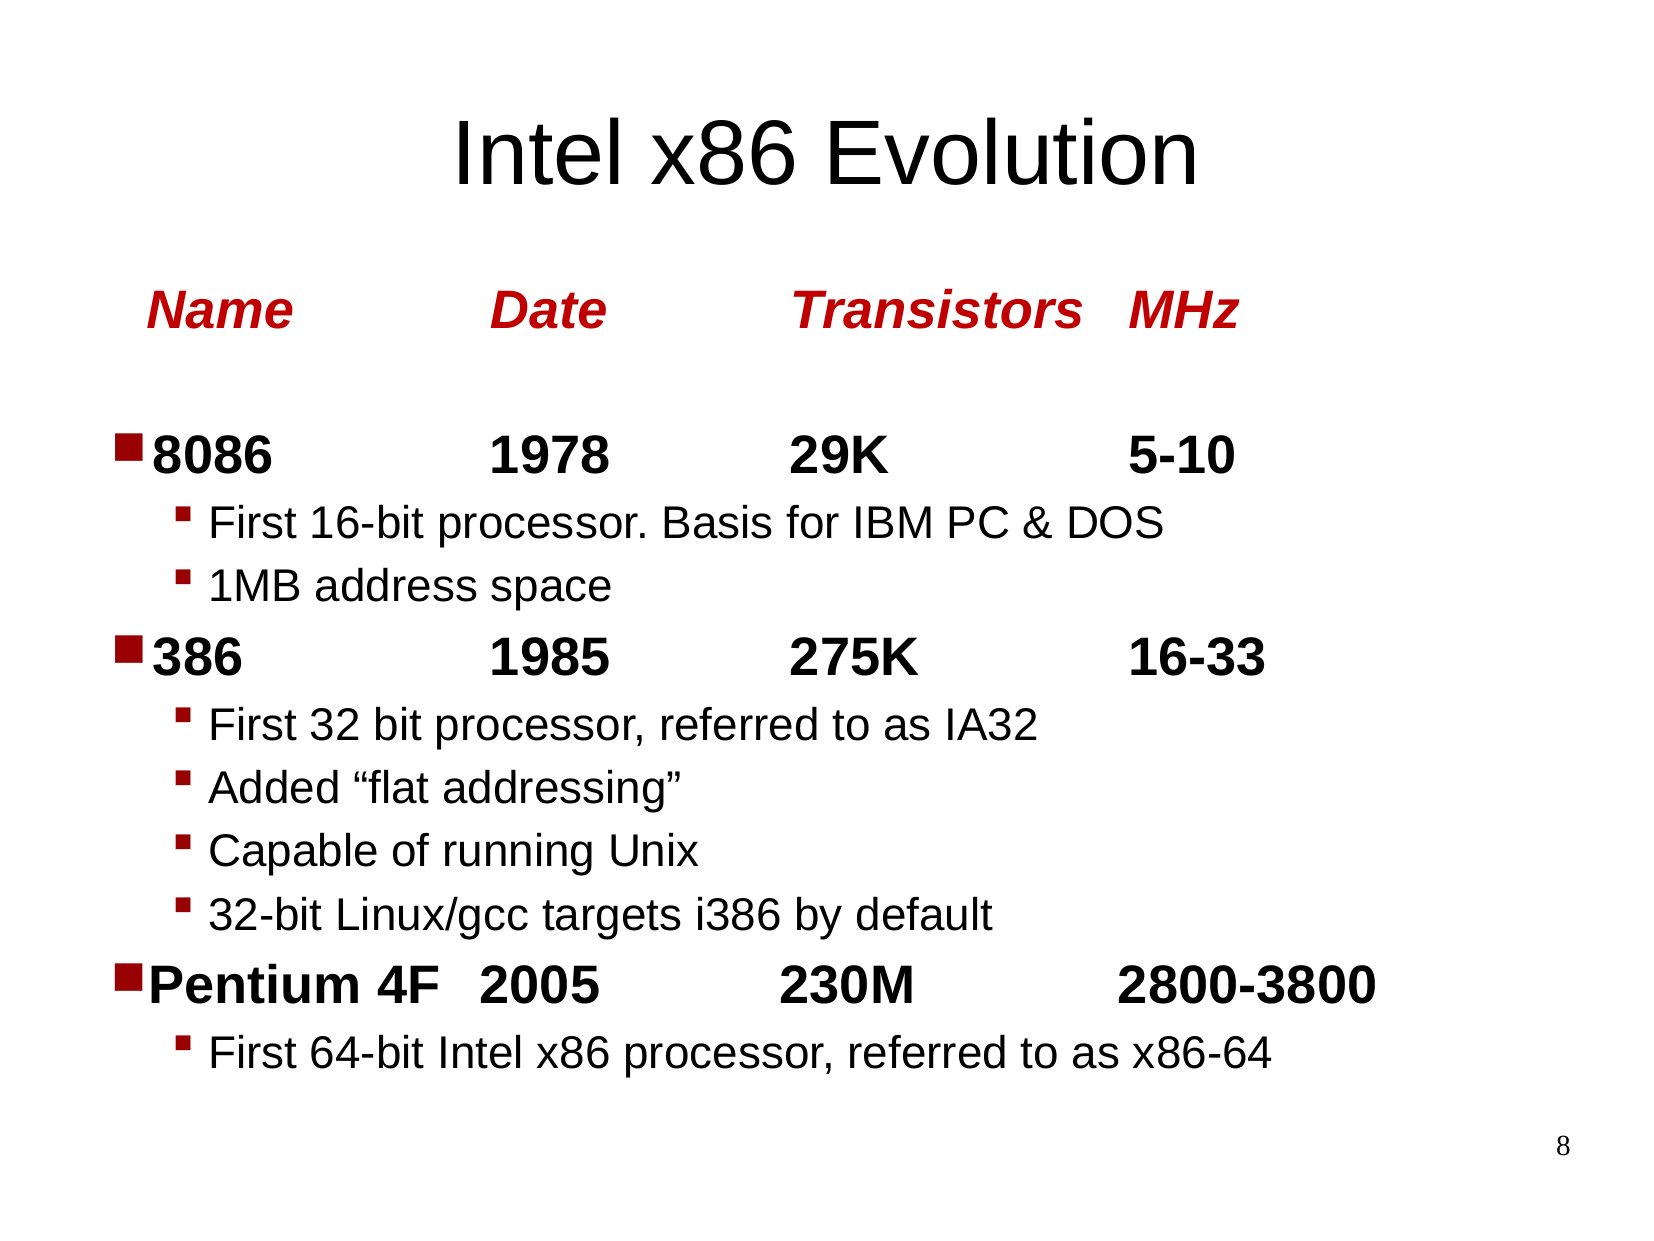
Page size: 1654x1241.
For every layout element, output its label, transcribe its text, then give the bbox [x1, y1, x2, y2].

title Intel x86 Evolution [82, 49, 1571, 257]
text_box Name Date Transistors MHz 8086 1978 29K 5-10 First 16-bit processor. Basis for IBM PC & DOS 1MB address space 386 1985 275K 16-33 First 32 bit processor, referred to as IA32 Added “flat addressing” Capable of running Unix 32-bit Linux/gcc targets i386 by default Pentium 4F 2005 230M 2800-3800 First 64-bit Intel x86 processor, referred to as x86-64 [101, 267, 1606, 1141]
